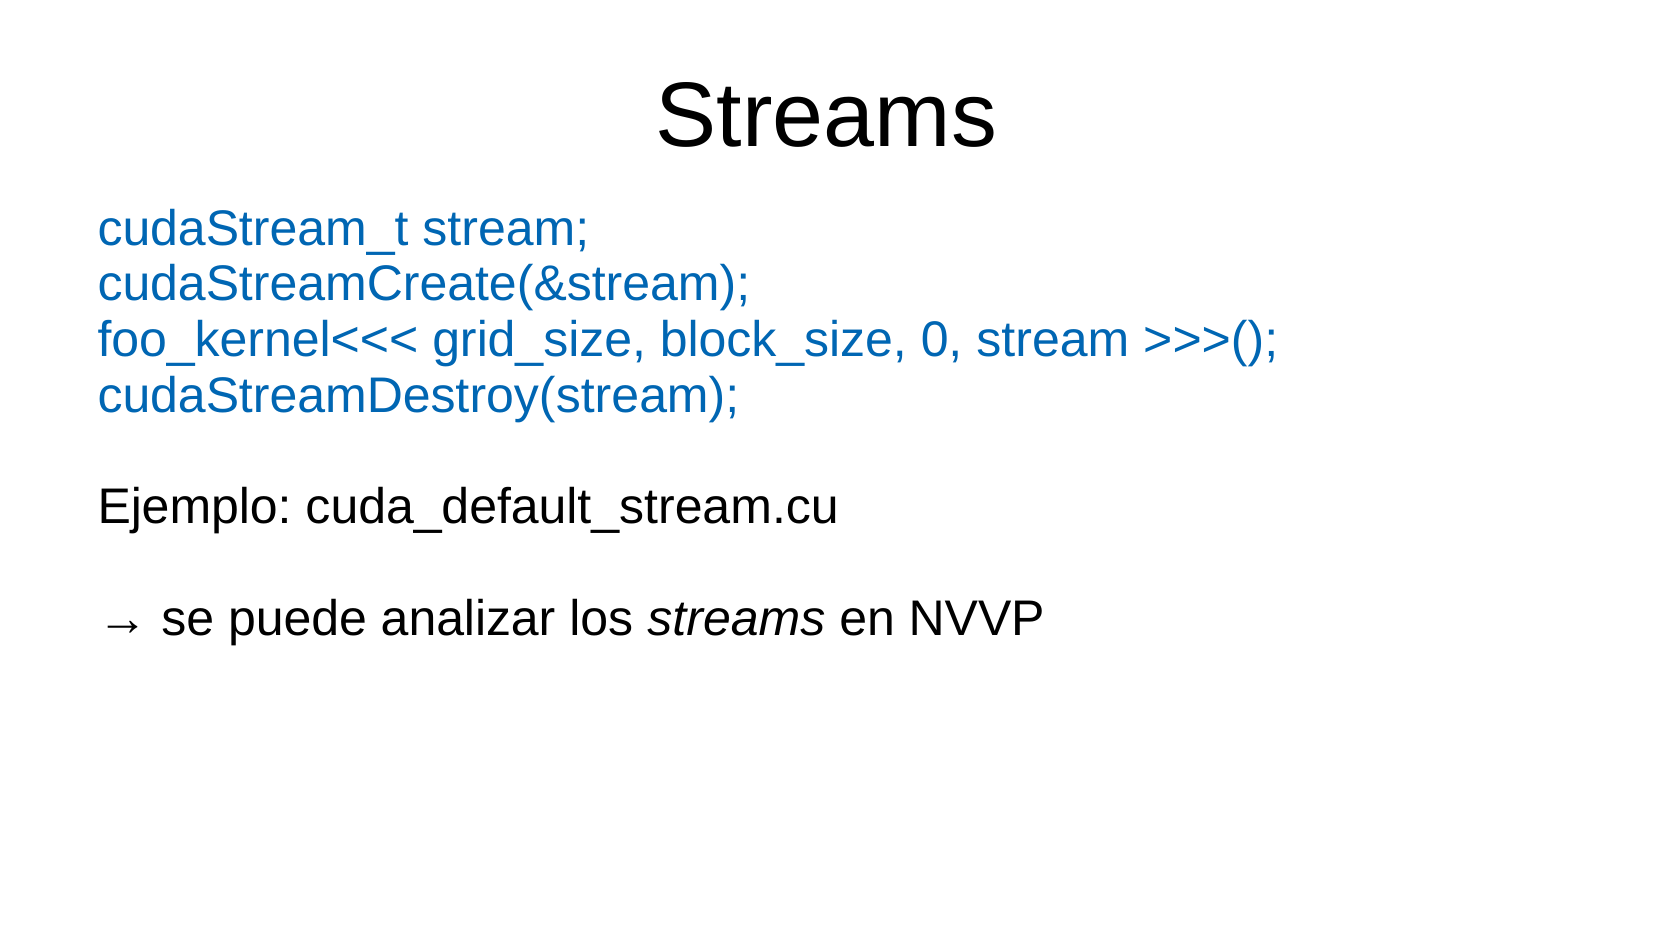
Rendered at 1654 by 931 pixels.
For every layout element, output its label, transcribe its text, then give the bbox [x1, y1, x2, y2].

text_box cudaStream_t stream; cudaStreamCreate(&stream); foo_kernel<<< grid_size, block_size, 0, stream >>>(); cudaStreamDestroy(stream); Ejemplo: cuda_default_stream.cu → se puede analizar los streams en NVVP [82, 192, 1576, 654]
title Streams [82, 37, 1571, 192]
